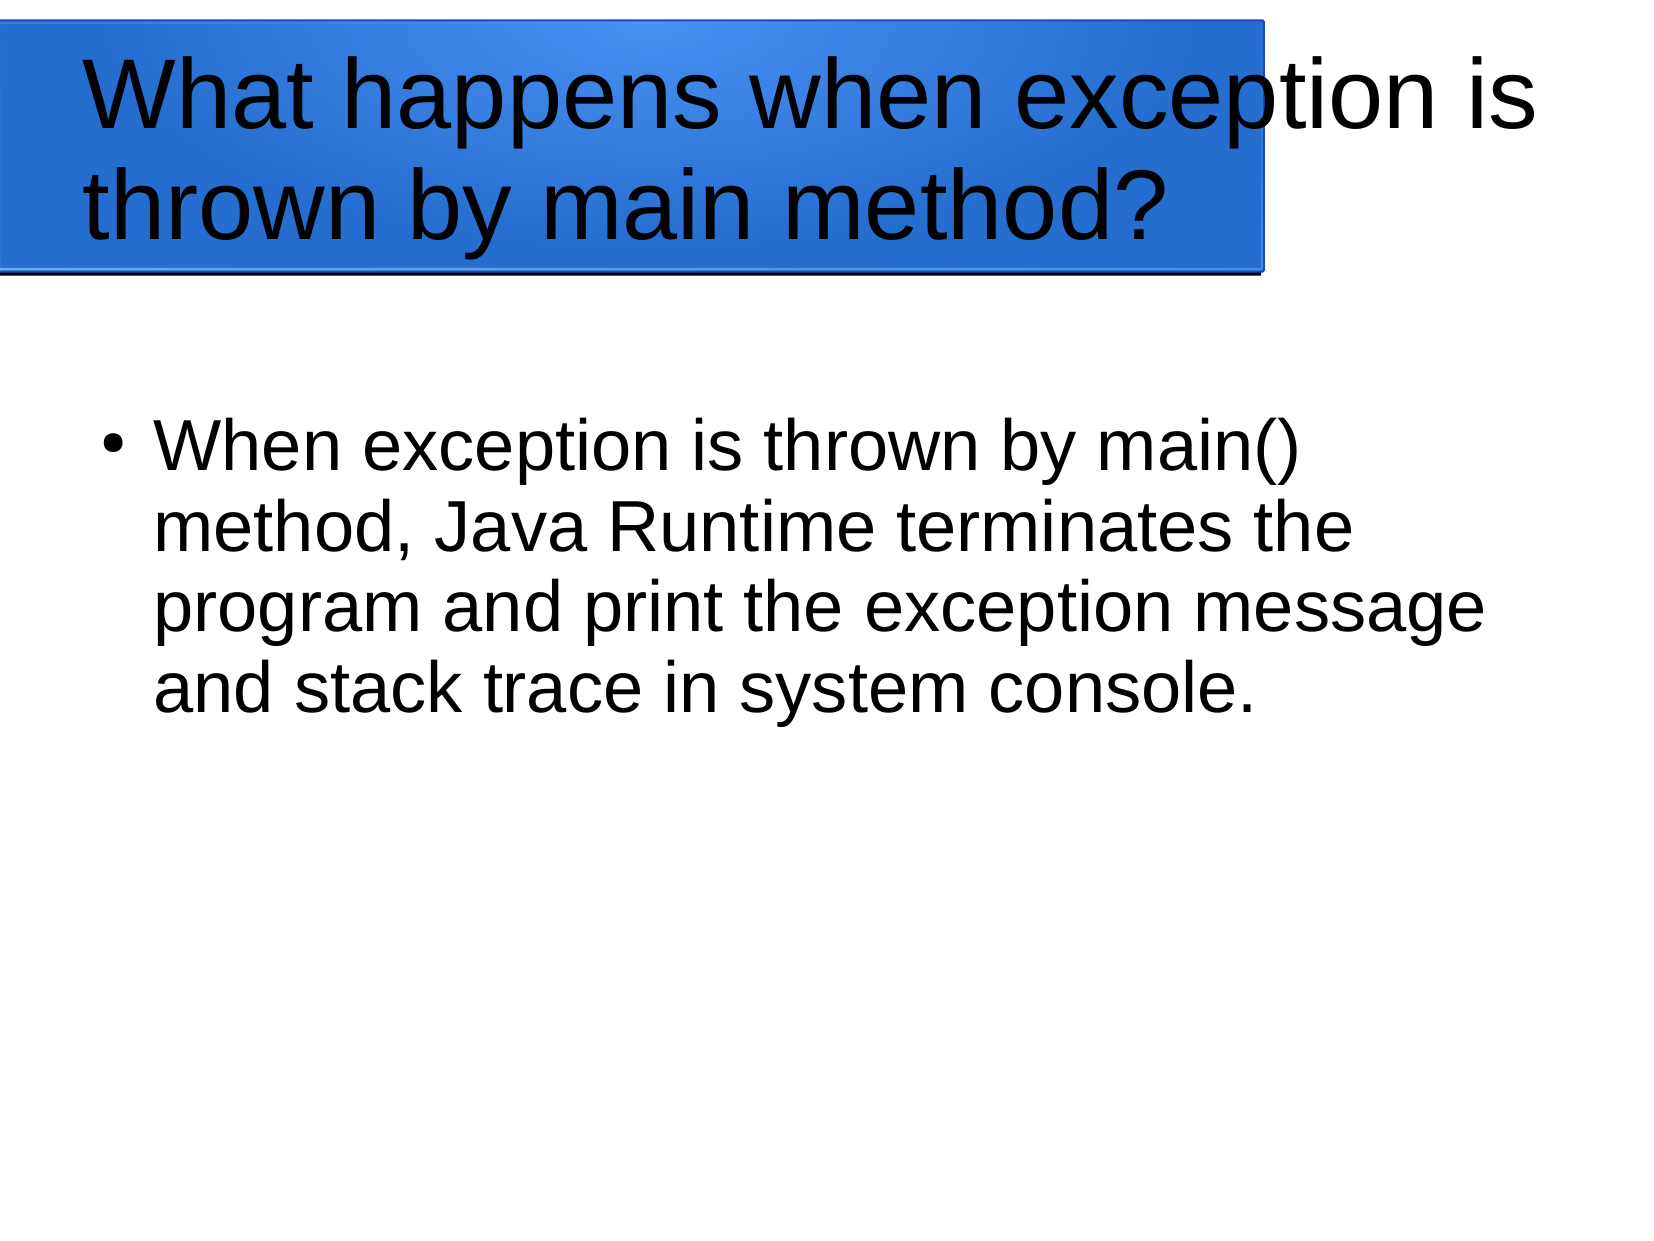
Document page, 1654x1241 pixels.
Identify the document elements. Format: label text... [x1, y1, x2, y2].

list When exception is thrown by main() method, Java Runtime terminates the program and print the exception message and stack trace in system console. [82, 405, 1571, 1125]
title What happens when exception is thrown by main method? [82, 0, 1606, 316]
